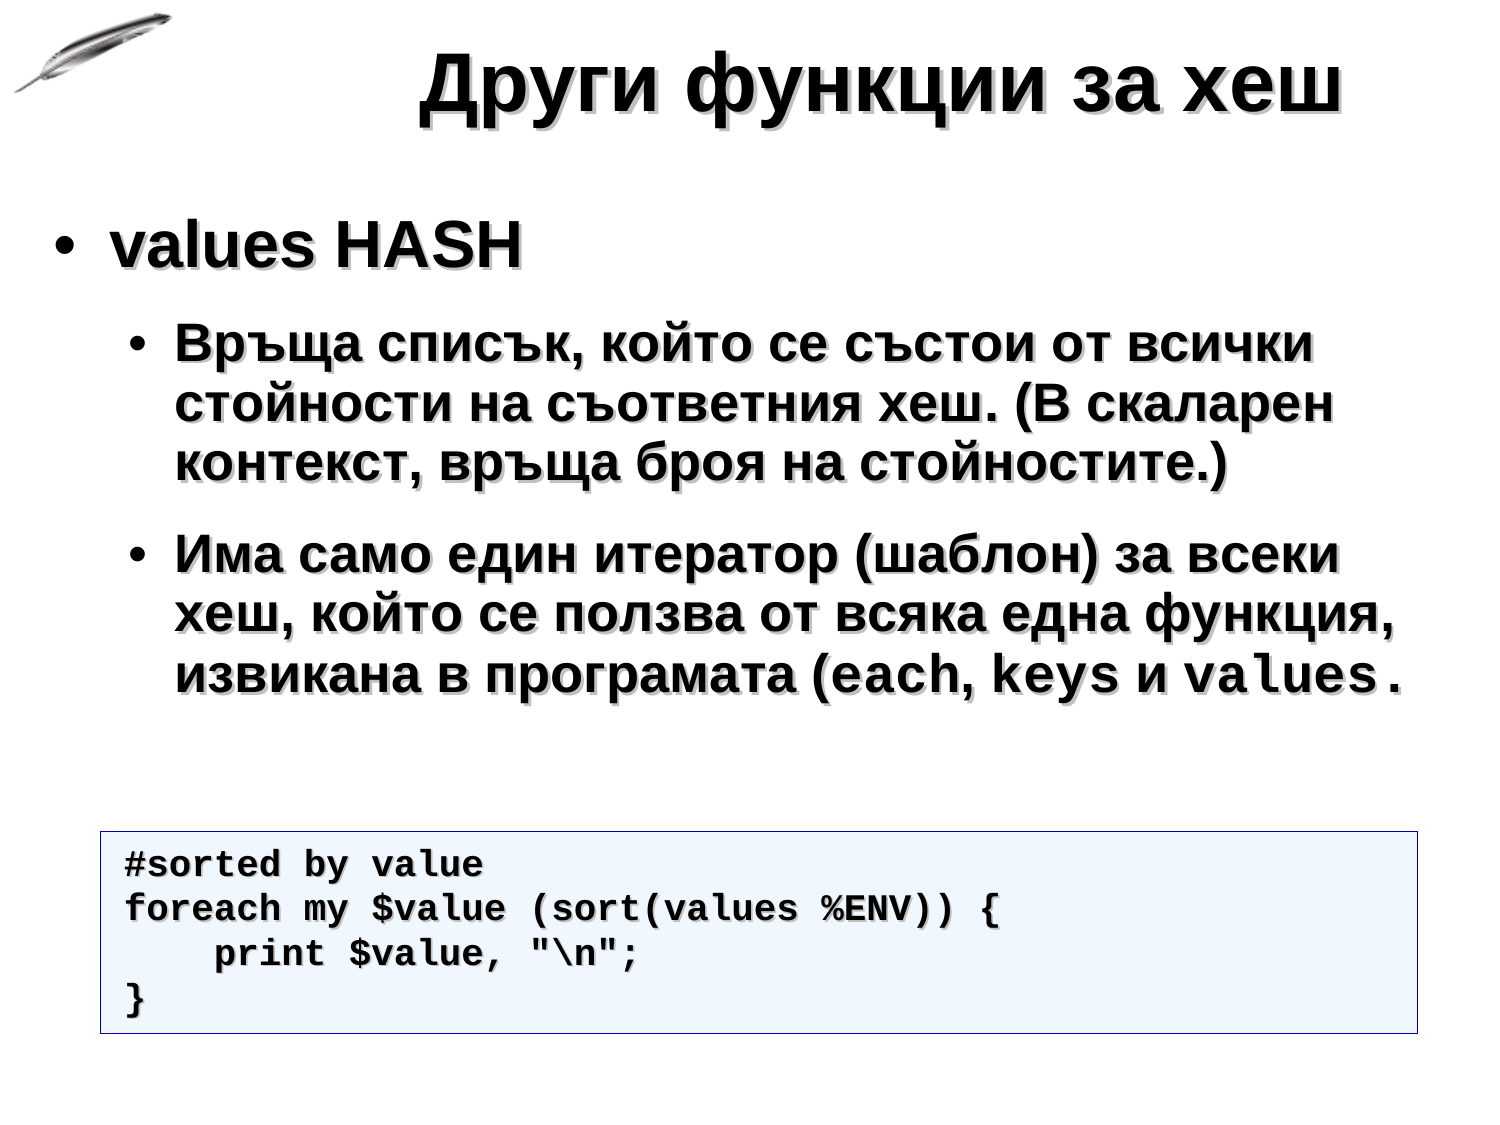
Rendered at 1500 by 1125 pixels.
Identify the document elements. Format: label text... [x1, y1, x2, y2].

title Други функции за хеш [419, 0, 1459, 176]
list values HASH Връща списък, който се състои от всички стойности на съответния хеш. (В скаларен контекст, връща броя на стойностите.) Има само един итератор (шаблон) за всеки хеш, който се ползва от всяка една функция, извикана в програмата (each, keys и values. [53, 207, 1447, 1084]
picture [10, 11, 178, 95]
text_box #sorted by value foreach my $value (sort(values %ENV)) { print $value, "\n"; } [100, 830, 1418, 1034]
